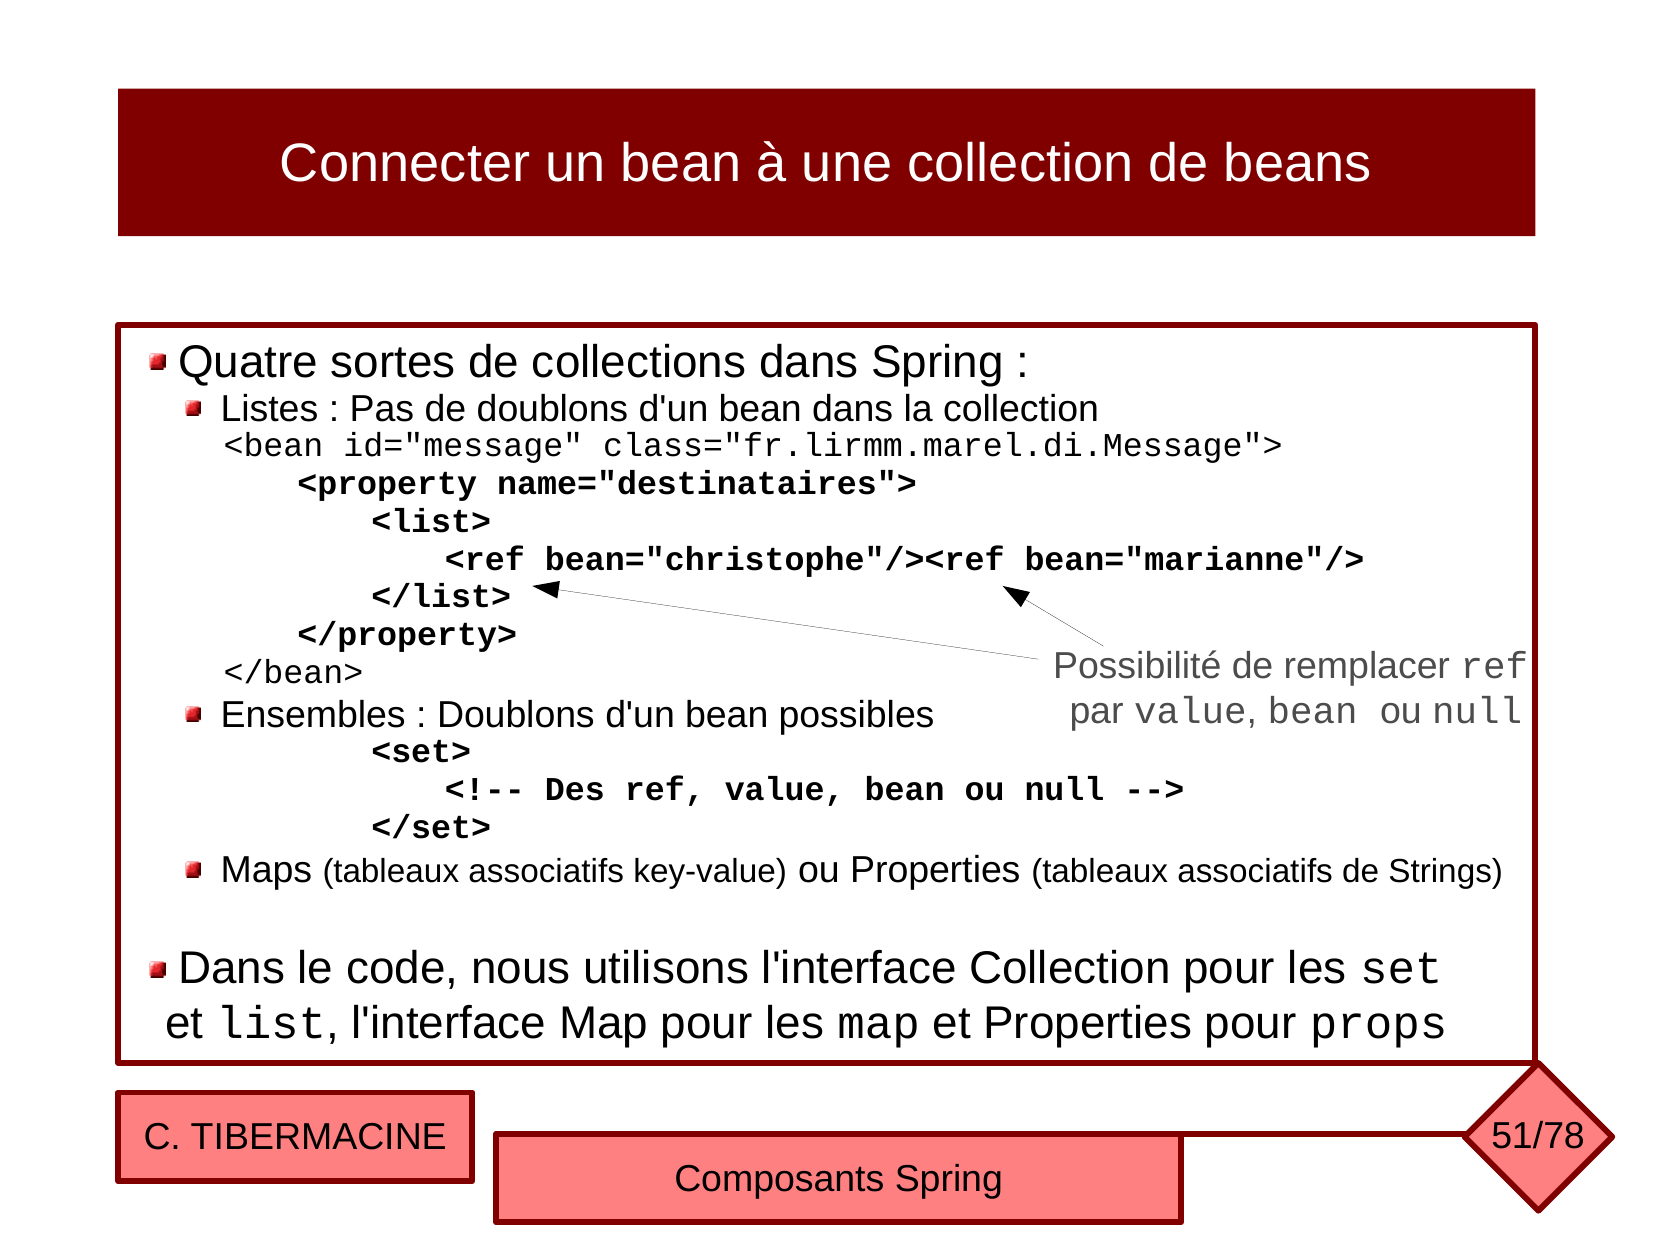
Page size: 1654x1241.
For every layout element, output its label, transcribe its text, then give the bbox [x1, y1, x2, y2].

picture [149, 353, 166, 370]
text_box Possibilité de remplacer ref par value, bean ou null [1038, 637, 1554, 744]
text_box Composants Spring [496, 1133, 1182, 1223]
picture [185, 400, 201, 416]
text_box C. TIBERMACINE [118, 1092, 473, 1182]
text_box <numéro>/78 [1476, 1107, 1613, 1207]
text_box Quatre sortes de collections dans Spring : Listes : Pas de doublons d'un bean dans la collection <bean id="message" class="fr.lirmm.marel.di.Message"> <property name="destinataires"> <list> <ref bean="christophe"/><ref bean="marianne"/> </list> </property> </bean> Ensembles : Doublons d'un bean possibles <set> <!-- Des ref, value, bean ou null --> </set> Maps (tableaux associatifs key-value) ou Properties (tableaux associatifs de Strings) Dans le code, nous utilisons l'interface Collection pour les set et list, l'interface Map pour les map et Properties pour props [118, 324, 1536, 1063]
text_box Connecter un bean à une collection de beans [118, 88, 1536, 237]
text_box [1494, 1062, 1583, 1107]
picture [185, 861, 201, 878]
picture [185, 706, 201, 722]
picture [149, 961, 166, 978]
text_box [1464, 1125, 1476, 1149]
